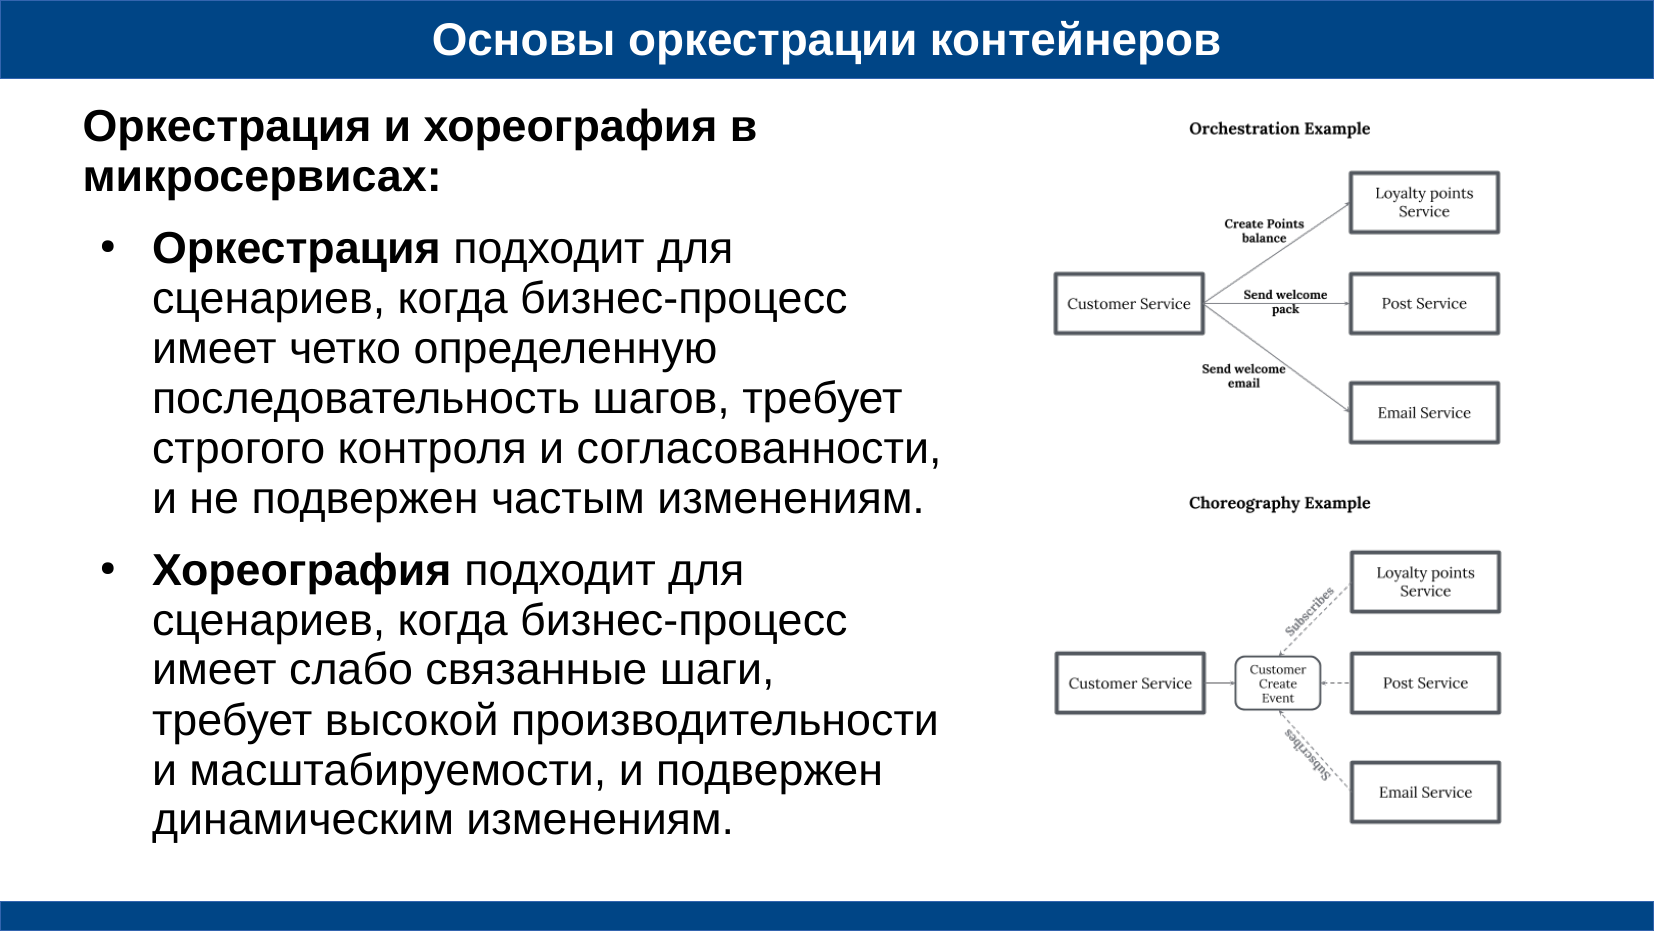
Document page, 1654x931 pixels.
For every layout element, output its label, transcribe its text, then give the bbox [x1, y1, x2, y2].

picture [1039, 101, 1516, 861]
list Оркестрация и хореография в микросервисах: Оркестрация подходит для сценариев, когда бизнес-процесс имеет четко определенную последовательность шагов, требует строгого контроля и согласованности, и не подвержен частым изменениям. Хореография подходит для сценариев, когда бизнес-процесс имеет слабо связанные шаги, требует высокой производительности и масштабируемости, и подвержен динамическим изменениям. [82, 101, 946, 886]
title Основы оркестрации контейнеров [0, 0, 1654, 79]
